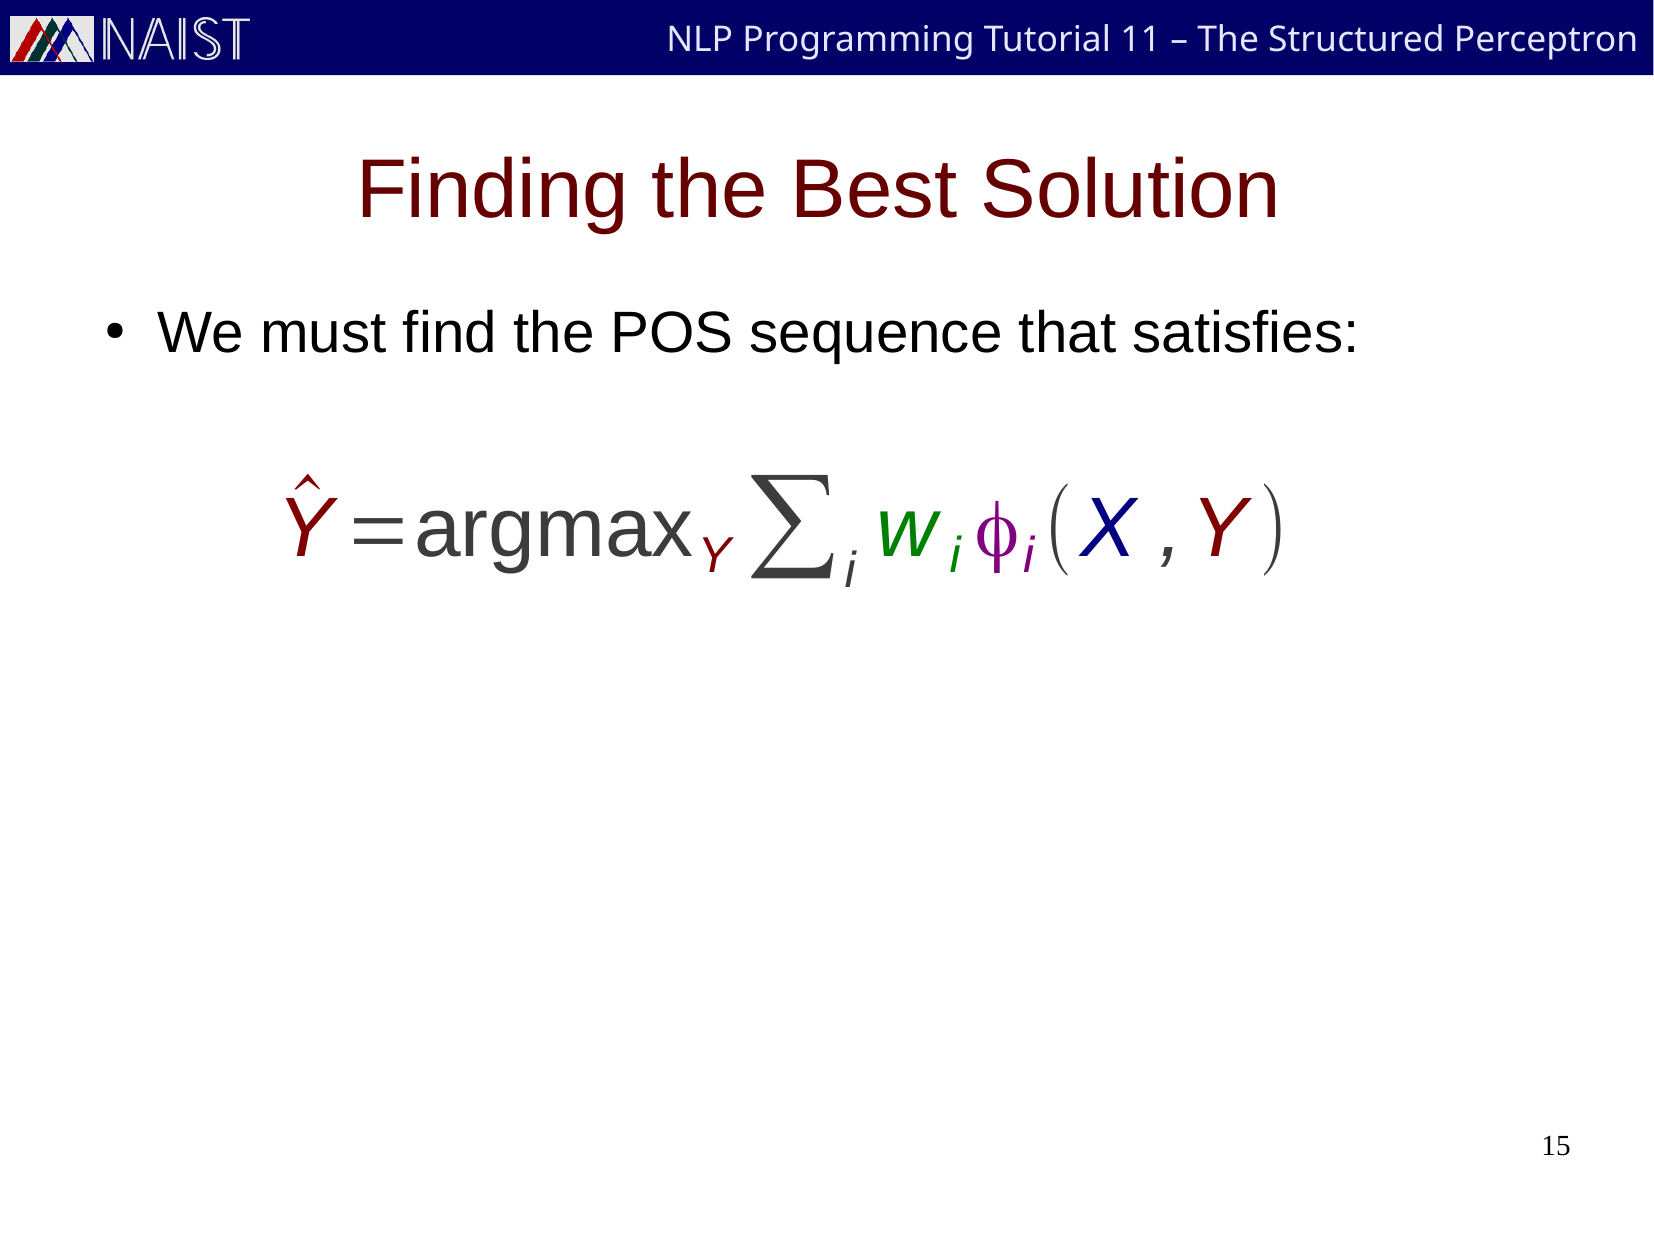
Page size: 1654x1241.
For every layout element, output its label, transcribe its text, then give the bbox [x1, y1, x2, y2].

list We must find the POS sequence that satisfies: [86, 300, 1576, 1119]
title Finding the Best Solution [75, 92, 1564, 285]
picture [10, 16, 94, 62]
chart [256, 466, 1307, 601]
picture [102, 17, 251, 60]
